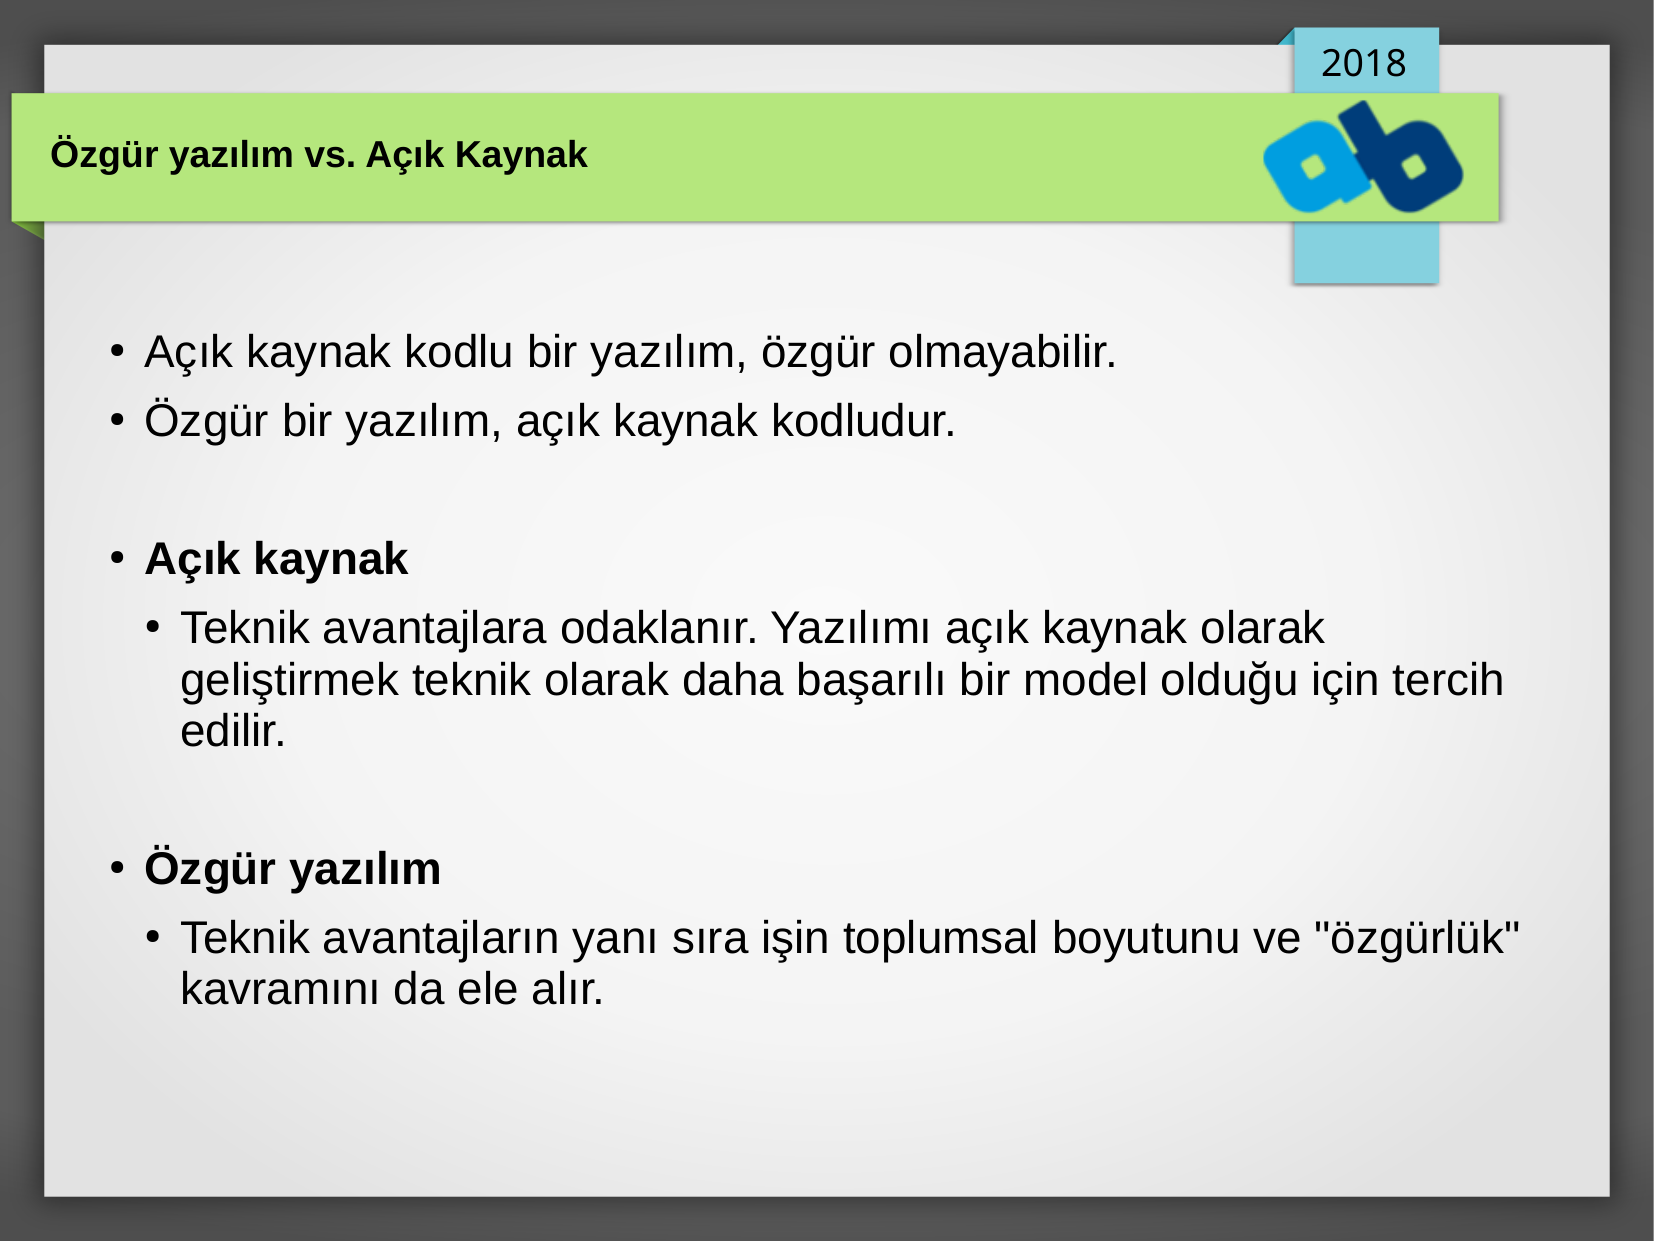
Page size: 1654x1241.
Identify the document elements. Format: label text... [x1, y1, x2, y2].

picture [0, 0, 1654, 1241]
text_box Özgür yazılım vs. Açık Kaynak [35, 126, 1152, 184]
text_box 2018 [1299, 29, 1430, 98]
text_box Açık kaynak kodlu bir yazılım, özgür olmayabilir. Özgür bir yazılım, açık kaynak kodludur. Açık kaynak Teknik avantajlara odaklanır. Yazılımı açık kaynak olarak geliştirmek teknik olarak daha başarılı bir model olduğu için tercih edilir. Özgür yazılım Teknik avantajların yanı sıra işin toplumsal boyutunu ve "özgürlük" kavramını da ele alır. [94, 318, 1571, 1022]
